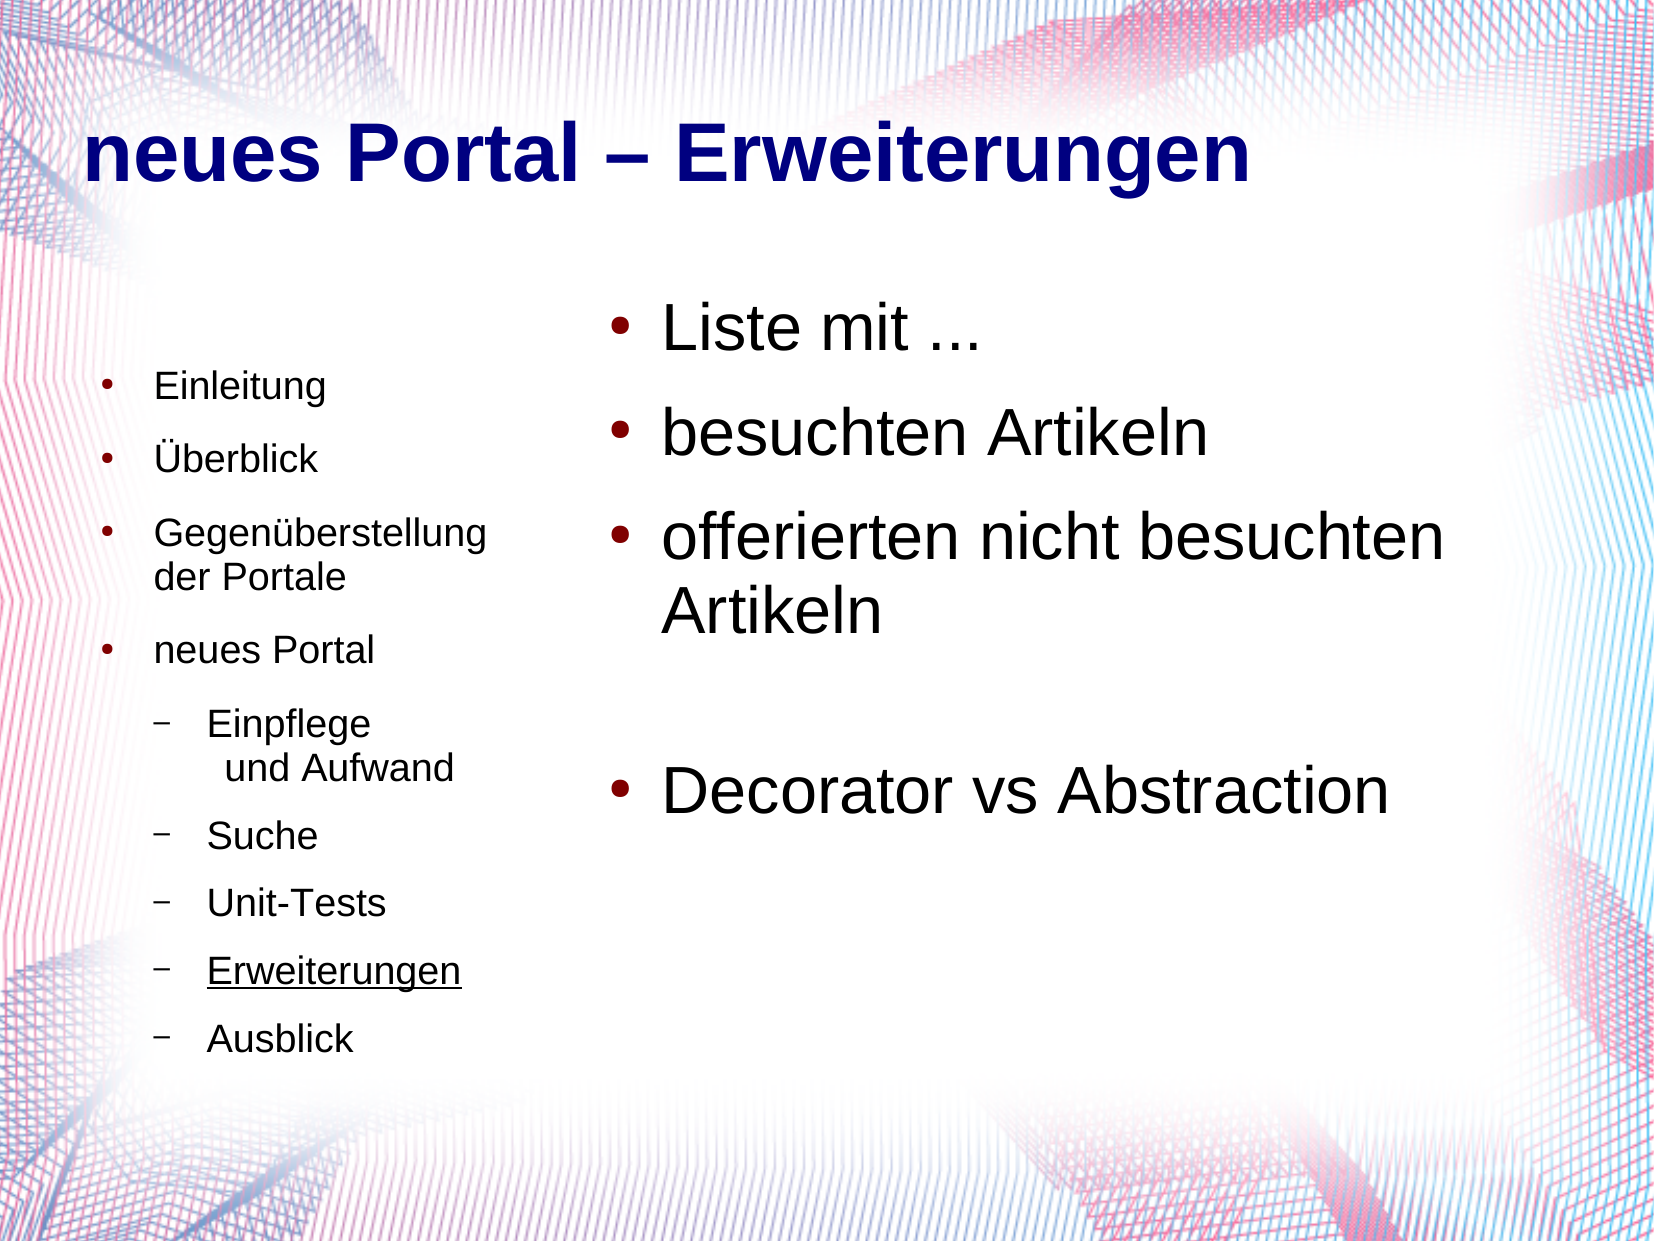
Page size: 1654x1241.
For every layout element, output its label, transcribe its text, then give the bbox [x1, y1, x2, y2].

list Liste mit ... besuchten Artikeln offerierten nicht besuchten Artikeln Decorator vs Abstraction [590, 290, 1572, 1109]
title neues Portal – Erweiterungen [82, 49, 1571, 257]
picture [0, 0, 1654, 1241]
list Einleitung Überblick Gegenüberstellung der Portale neues Portal Einpflege und Aufwand Suche Unit-Tests Erweiterungen Ausblick [82, 290, 520, 1109]
